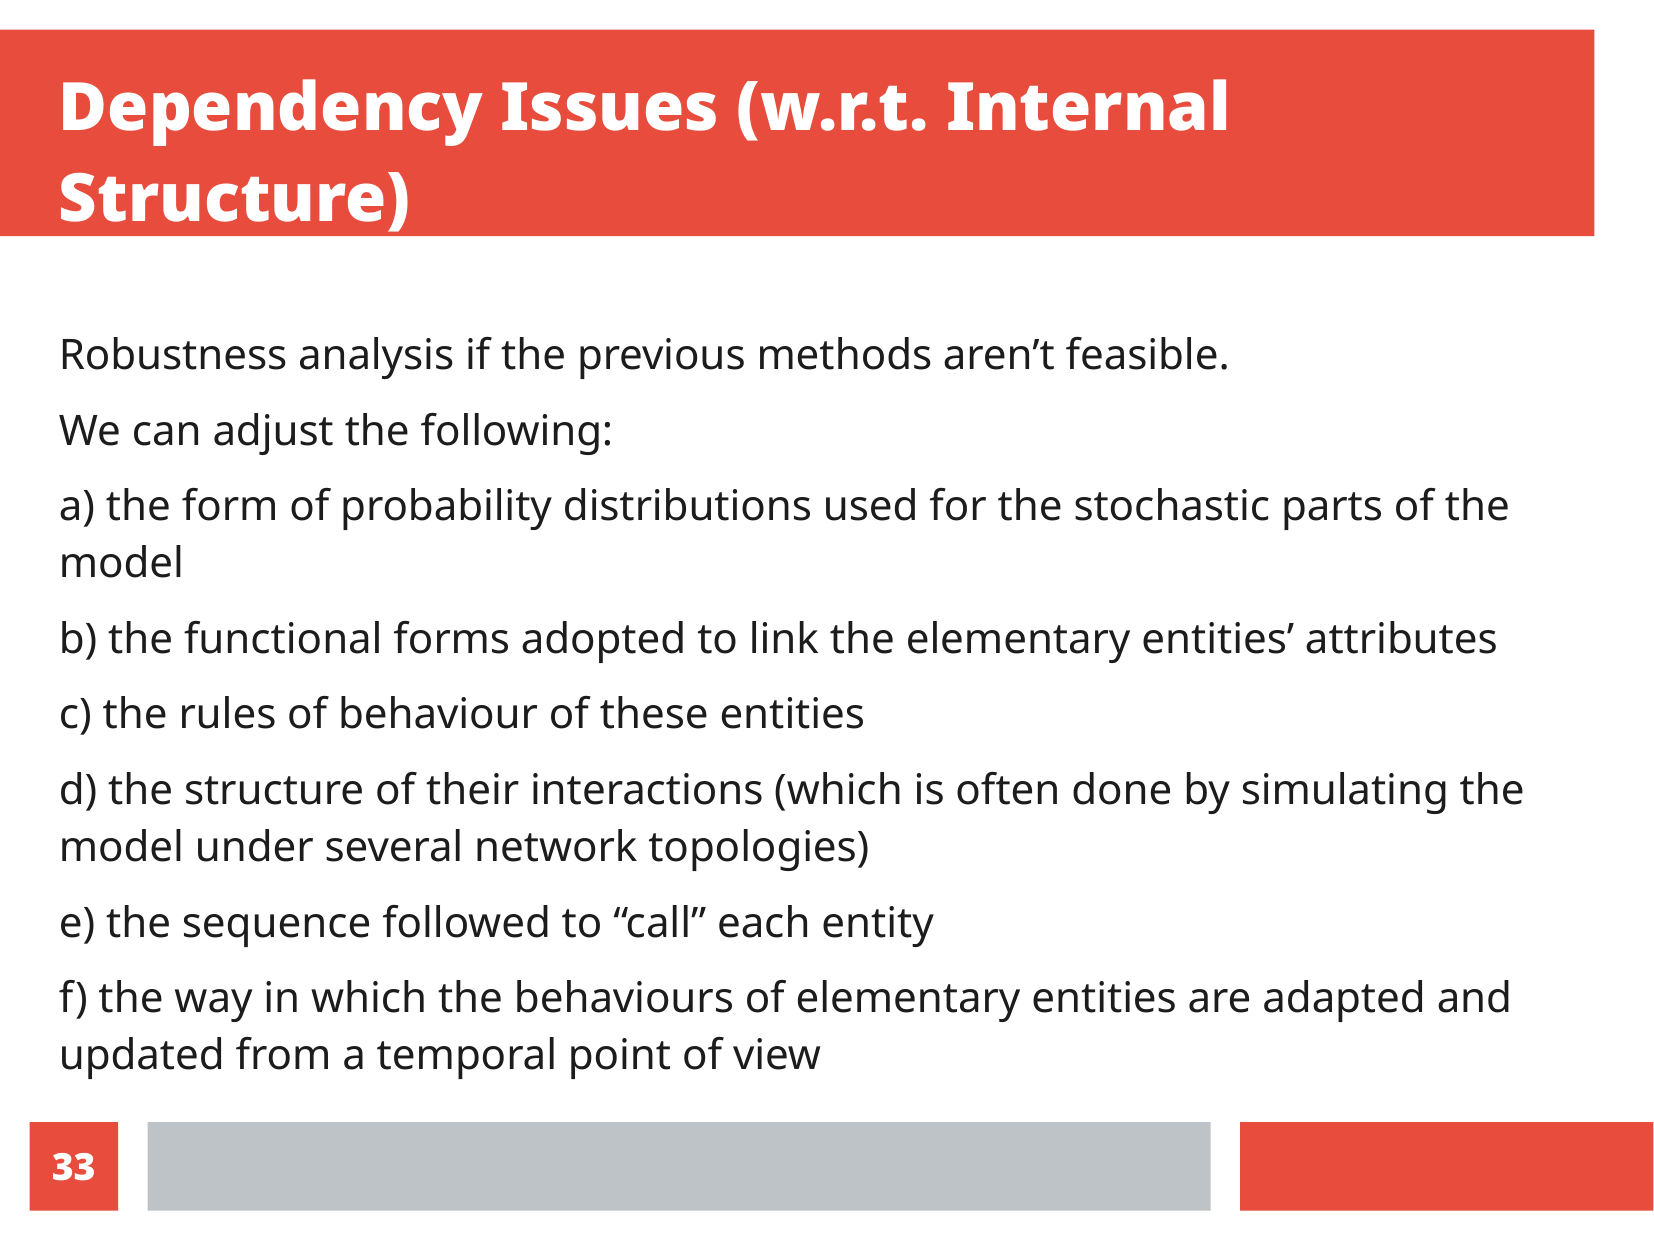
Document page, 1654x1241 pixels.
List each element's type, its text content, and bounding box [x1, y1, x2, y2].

list Robustness analysis if the previous methods aren’t feasible. We can adjust the following: a) the form of probability distributions used for the stochastic parts of the model b) the functional forms adopted to link the elementary entities’ attributes c) the rules of behaviour of these entities d) the structure of their interactions (which is often done by simulating the model under several network topologies) e) the sequence followed to “call” each entity f) the way in which the behaviours of elementary entities are adapted and updated from a temporal point of view [59, 324, 1565, 1093]
title Dependency Issues (w.r.t. Internal Structure) [59, 59, 1595, 207]
